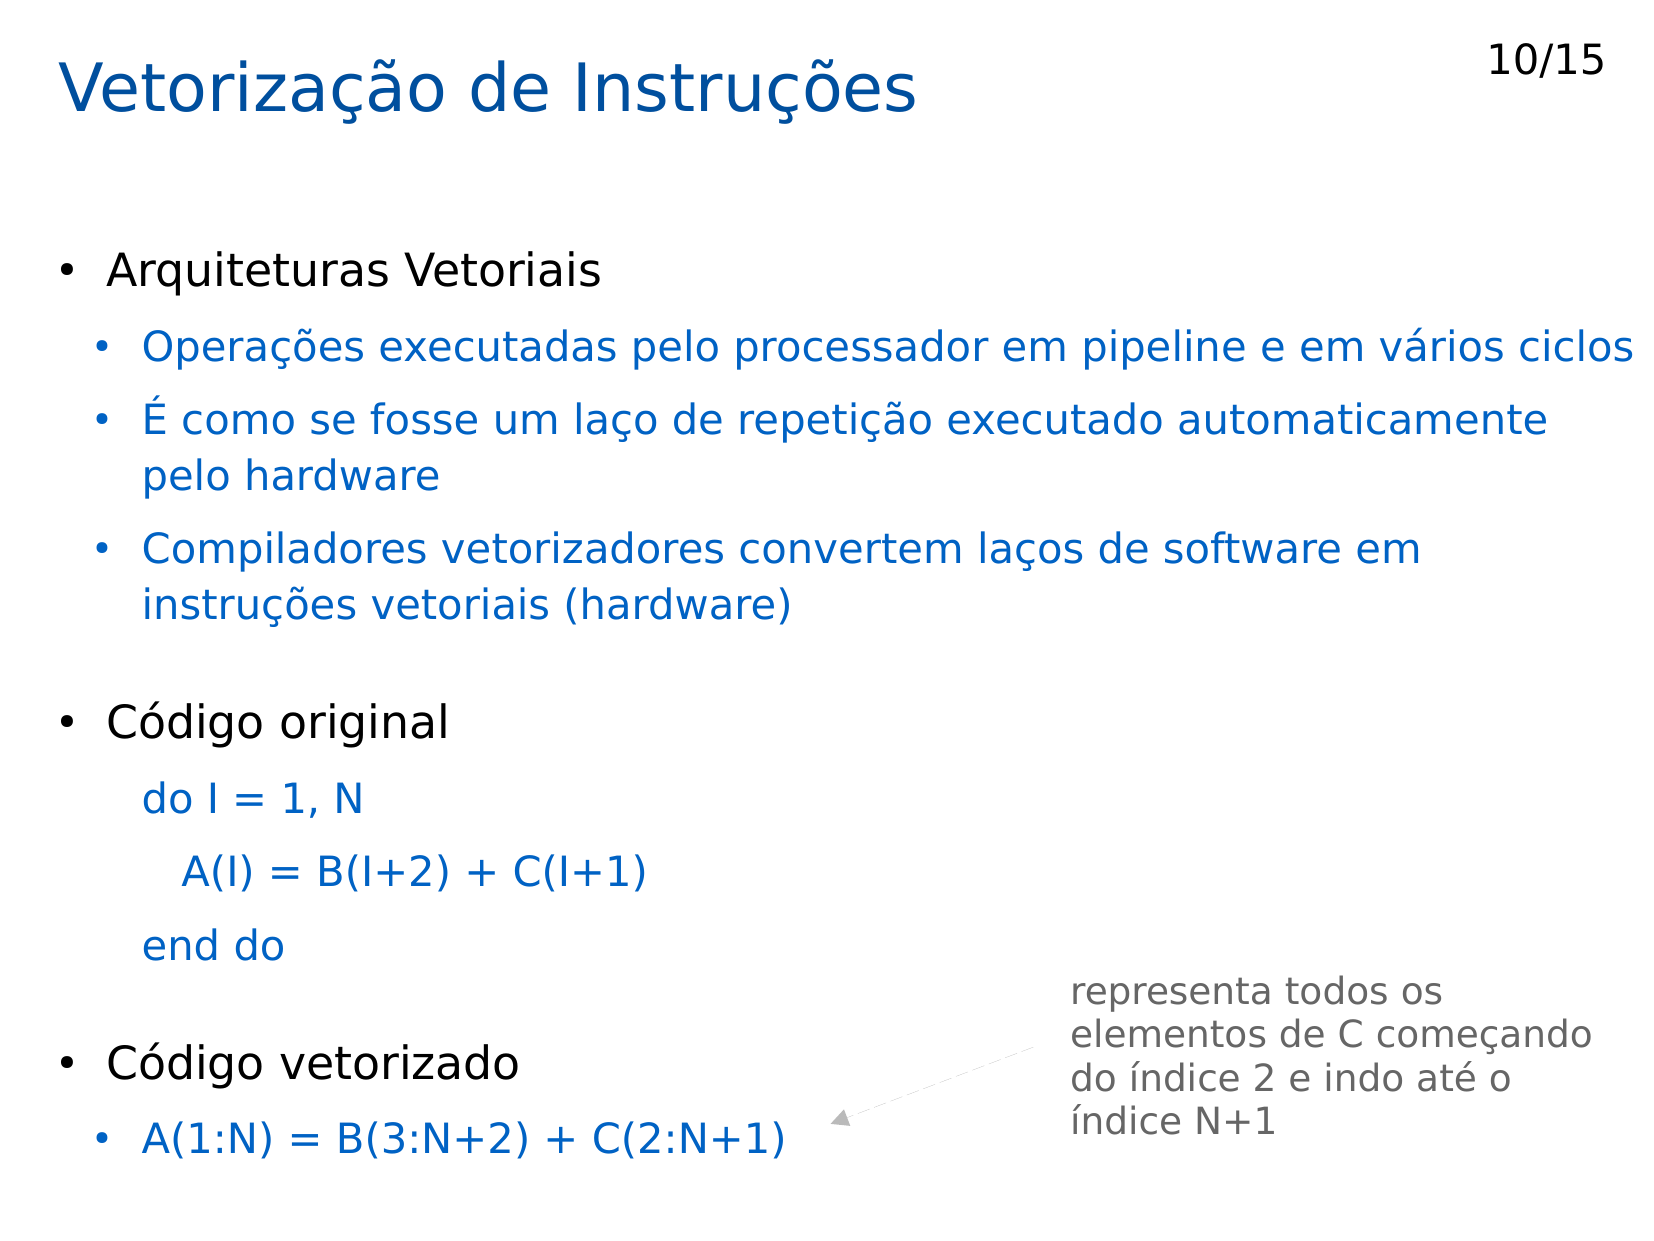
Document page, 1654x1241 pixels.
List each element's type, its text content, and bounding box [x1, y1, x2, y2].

text_box representa todos os elementos de C começando do índice 2 e indo até o índice N+1 [1055, 962, 1618, 1211]
title Vetorização de Instruções [59, 29, 1506, 148]
list Arquiteturas Vetoriais Operações executadas pelo processador em pipeline e em vários ciclos É como se fosse um laço de repetição executado automaticamente pelo hardware Compiladores vetorizadores convertem laços de software em instruções vetoriais (hardware) Código original do I = 1, N A(I) = B(I+2) + C(I+1) end do Código vetorizado A(1:N) = B(3:N+2) + C(2:N+1) [59, 236, 1640, 1211]
